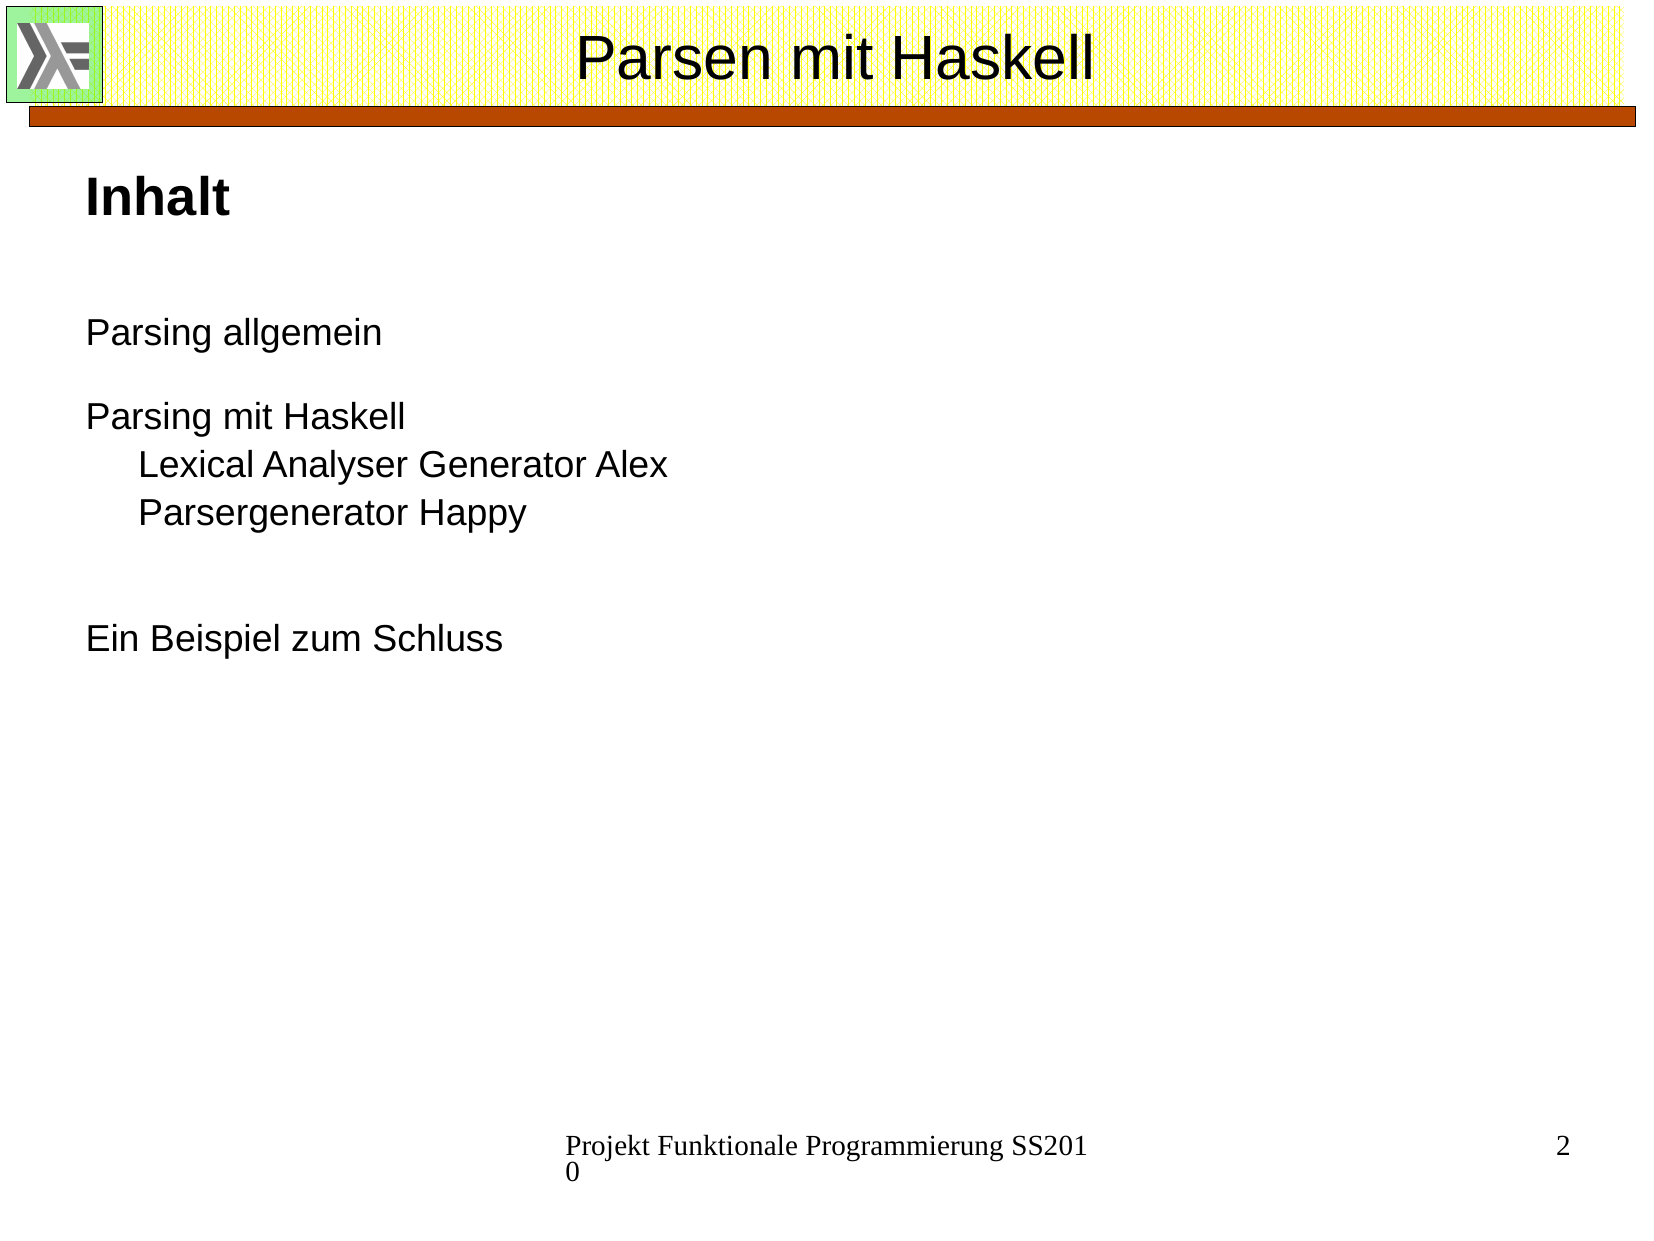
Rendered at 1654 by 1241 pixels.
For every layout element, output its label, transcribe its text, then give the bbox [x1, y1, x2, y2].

text_box [6, 5, 1636, 127]
picture [17, 23, 89, 89]
title Parsen mit Haskell [206, 15, 1465, 101]
text_box Inhalt Parsing allgemein Parsing mit Haskell Lexical Analyser Generator Alex Parsergenerator Happy Ein Beispiel zum Schluss [70, 159, 839, 1003]
